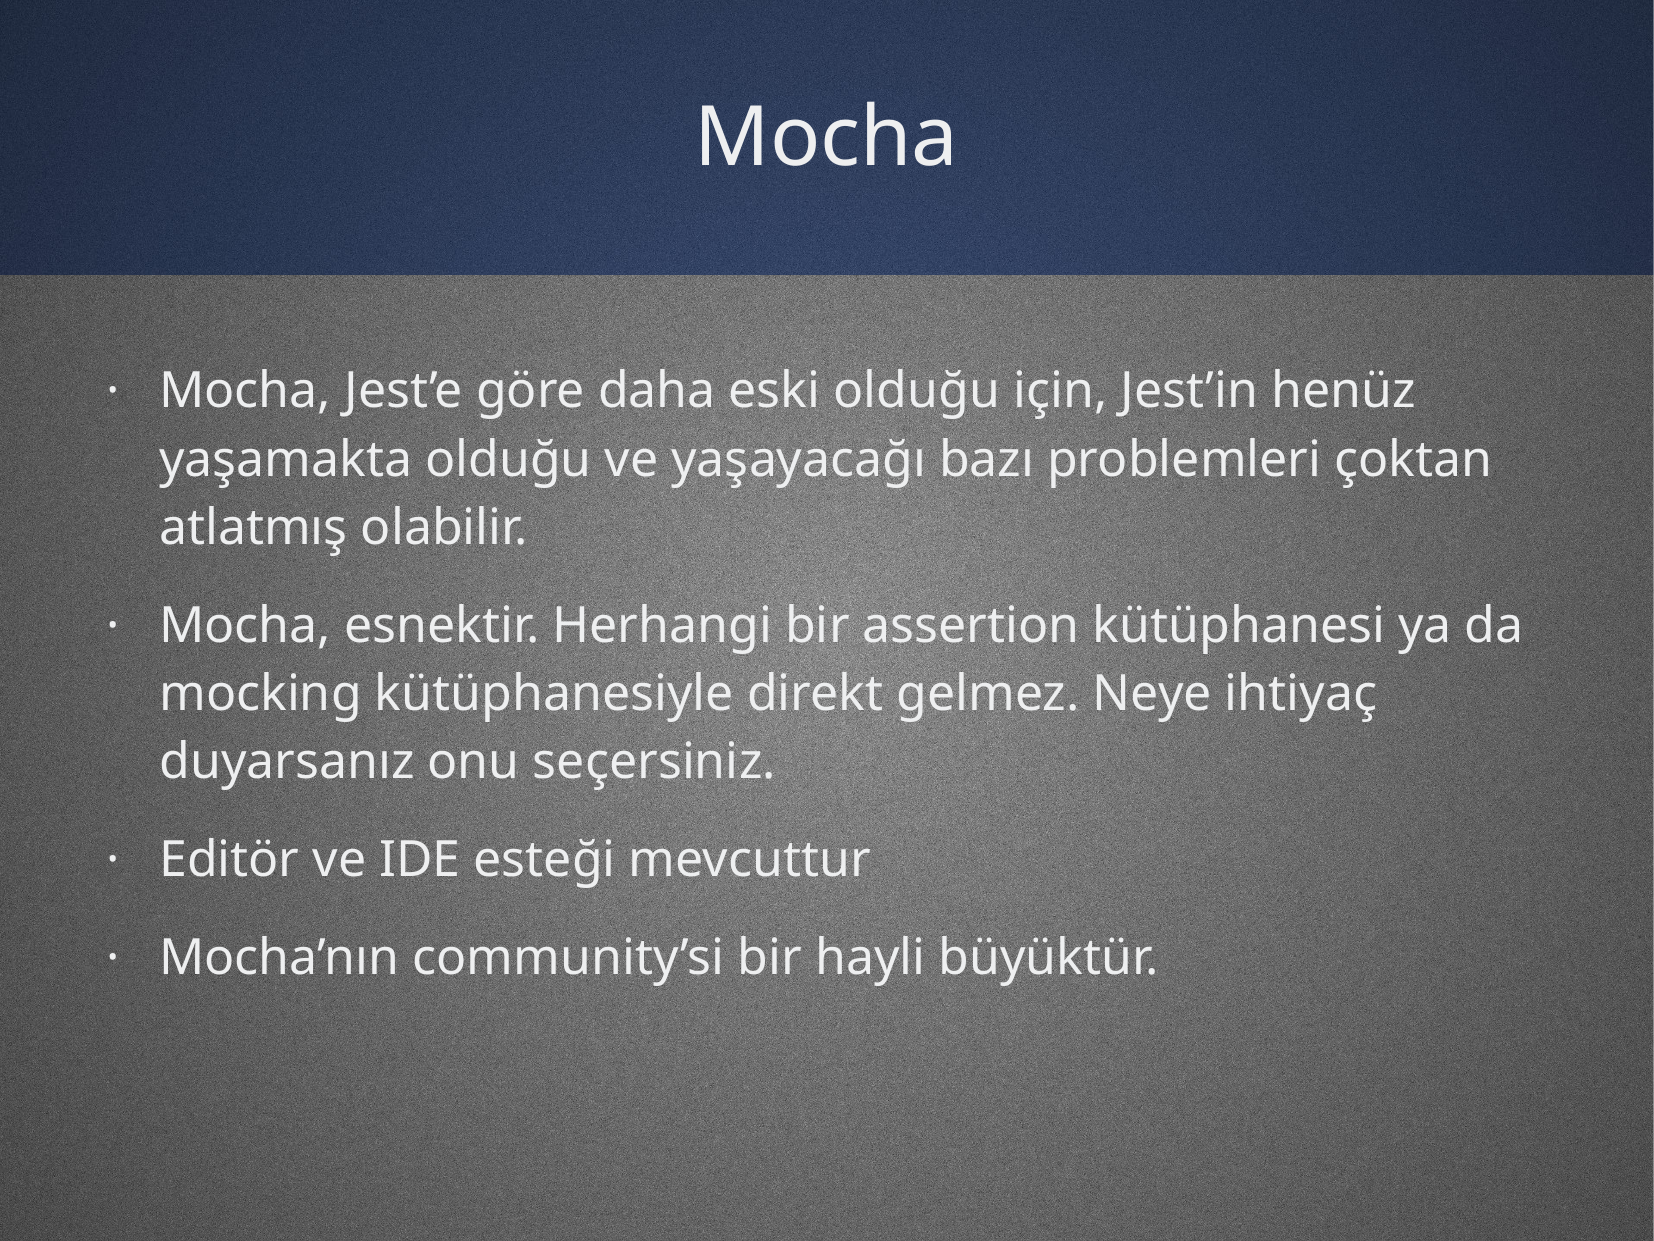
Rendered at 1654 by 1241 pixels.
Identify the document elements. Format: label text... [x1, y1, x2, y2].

list Mocha, Jest’e göre daha eski olduğu için, Jest’in henüz yaşamakta olduğu ve yaşayacağı bazı problemleri çoktan atlatmış olabilir. Mocha, esnektir. Herhangi bir assertion kütüphanesi ya da mocking kütüphanesiyle direkt gelmez. Neye ihtiyaç duyarsanız onu seçersiniz. Editör ve IDE esteği mevcuttur Mocha’nın community’si bir hayli büyüktür. [88, 354, 1565, 1063]
picture [0, 0, 1654, 1241]
title Mocha [88, 29, 1565, 237]
